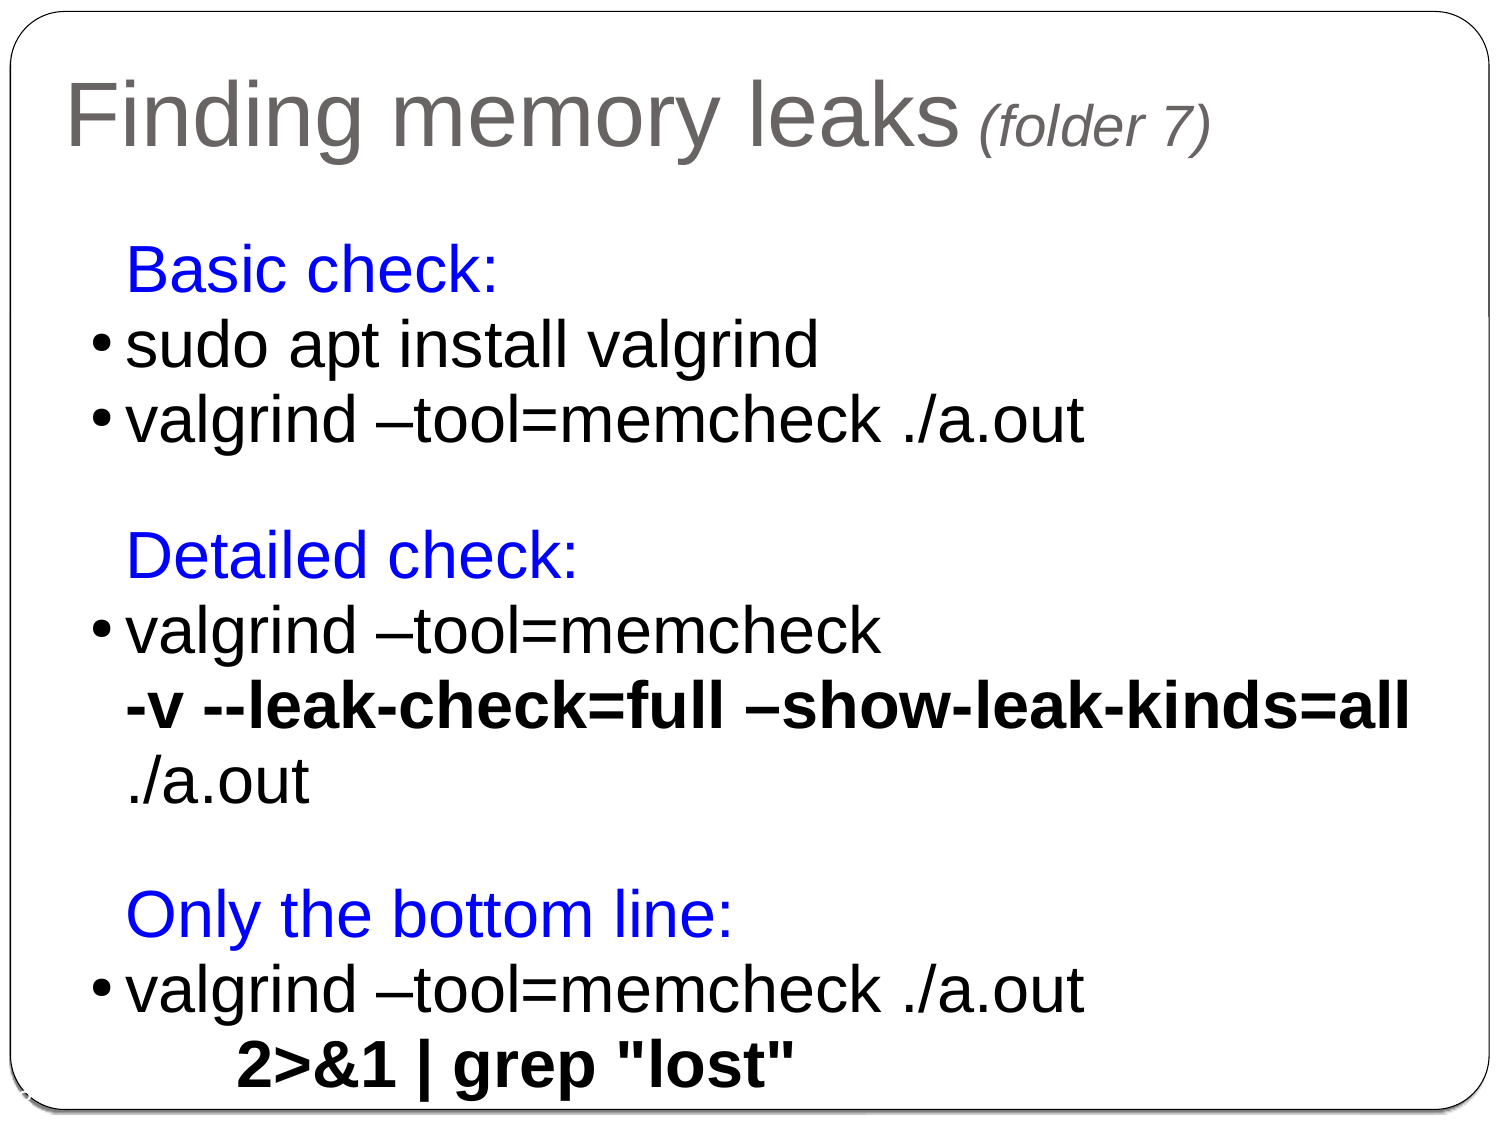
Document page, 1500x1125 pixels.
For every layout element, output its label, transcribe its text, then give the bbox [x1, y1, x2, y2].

text_box Detailed check: valgrind –tool=memcheck -v --leak-check=full –show-leak-kinds=all ./a.out [75, 510, 1441, 825]
title [50, 45, 1450, 181]
text_box Basic check: sudo apt install valgrind valgrind –tool=memcheck ./a.out [75, 224, 1441, 465]
slide_number <number> [0, 1074, 50, 1125]
text_box Only the bottom line: valgrind –tool=memcheck ./a.out 2>&1 | grep "lost" [75, 870, 1441, 1110]
